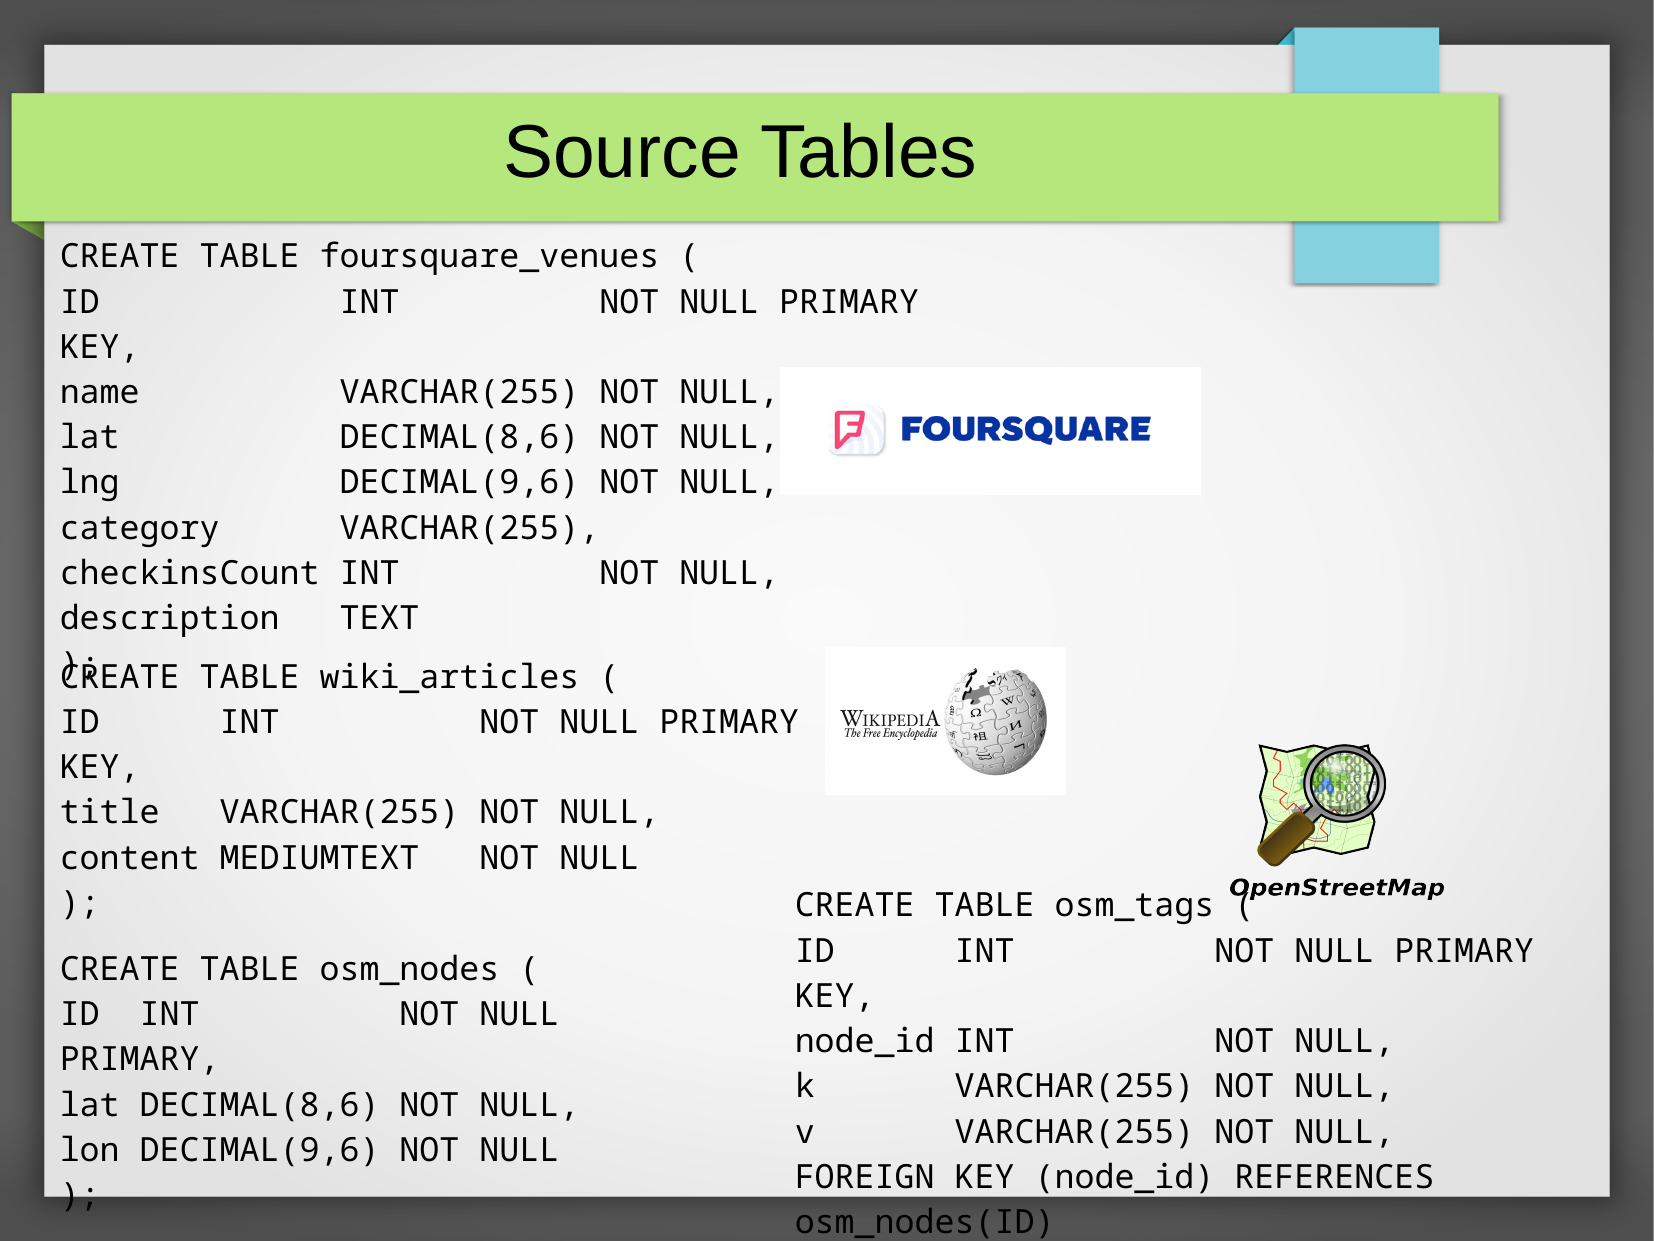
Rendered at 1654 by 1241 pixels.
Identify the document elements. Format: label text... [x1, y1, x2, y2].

text_box CREATE TABLE osm_tags ( ID INT NOT NULL PRIMARY KEY, node_id INT NOT NULL, k VARCHAR(255) NOT NULL, v VARCHAR(255) NOT NULL, FOREIGN KEY (node_id) REFERENCES osm_nodes(ID) ); [780, 874, 1621, 1203]
text_box CREATE TABLE osm_nodes ( ID INT NOT NULL PRIMARY, lat DECIMAL(8,6) NOT NULL, lon DECIMAL(9,6) NOT NULL ); [45, 937, 751, 1177]
text_box CREATE TABLE foursquare_venues ( ID INT NOT NULL PRIMARY KEY, name VARCHAR(255) NOT NULL, lat DECIMAL(8,6) NOT NULL, lng DECIMAL(9,6) NOT NULL, category VARCHAR(255), checkinsCount INT NOT NULL, description TEXT ); [45, 225, 991, 643]
picture [0, 0, 1654, 1241]
title Source Tables [0, 47, 1426, 256]
text_box CREATE TABLE wiki_articles ( ID INT NOT NULL PRIMARY KEY, title VARCHAR(255) NOT NULL, content MEDIUMTEXT NOT NULL ); [45, 645, 822, 885]
